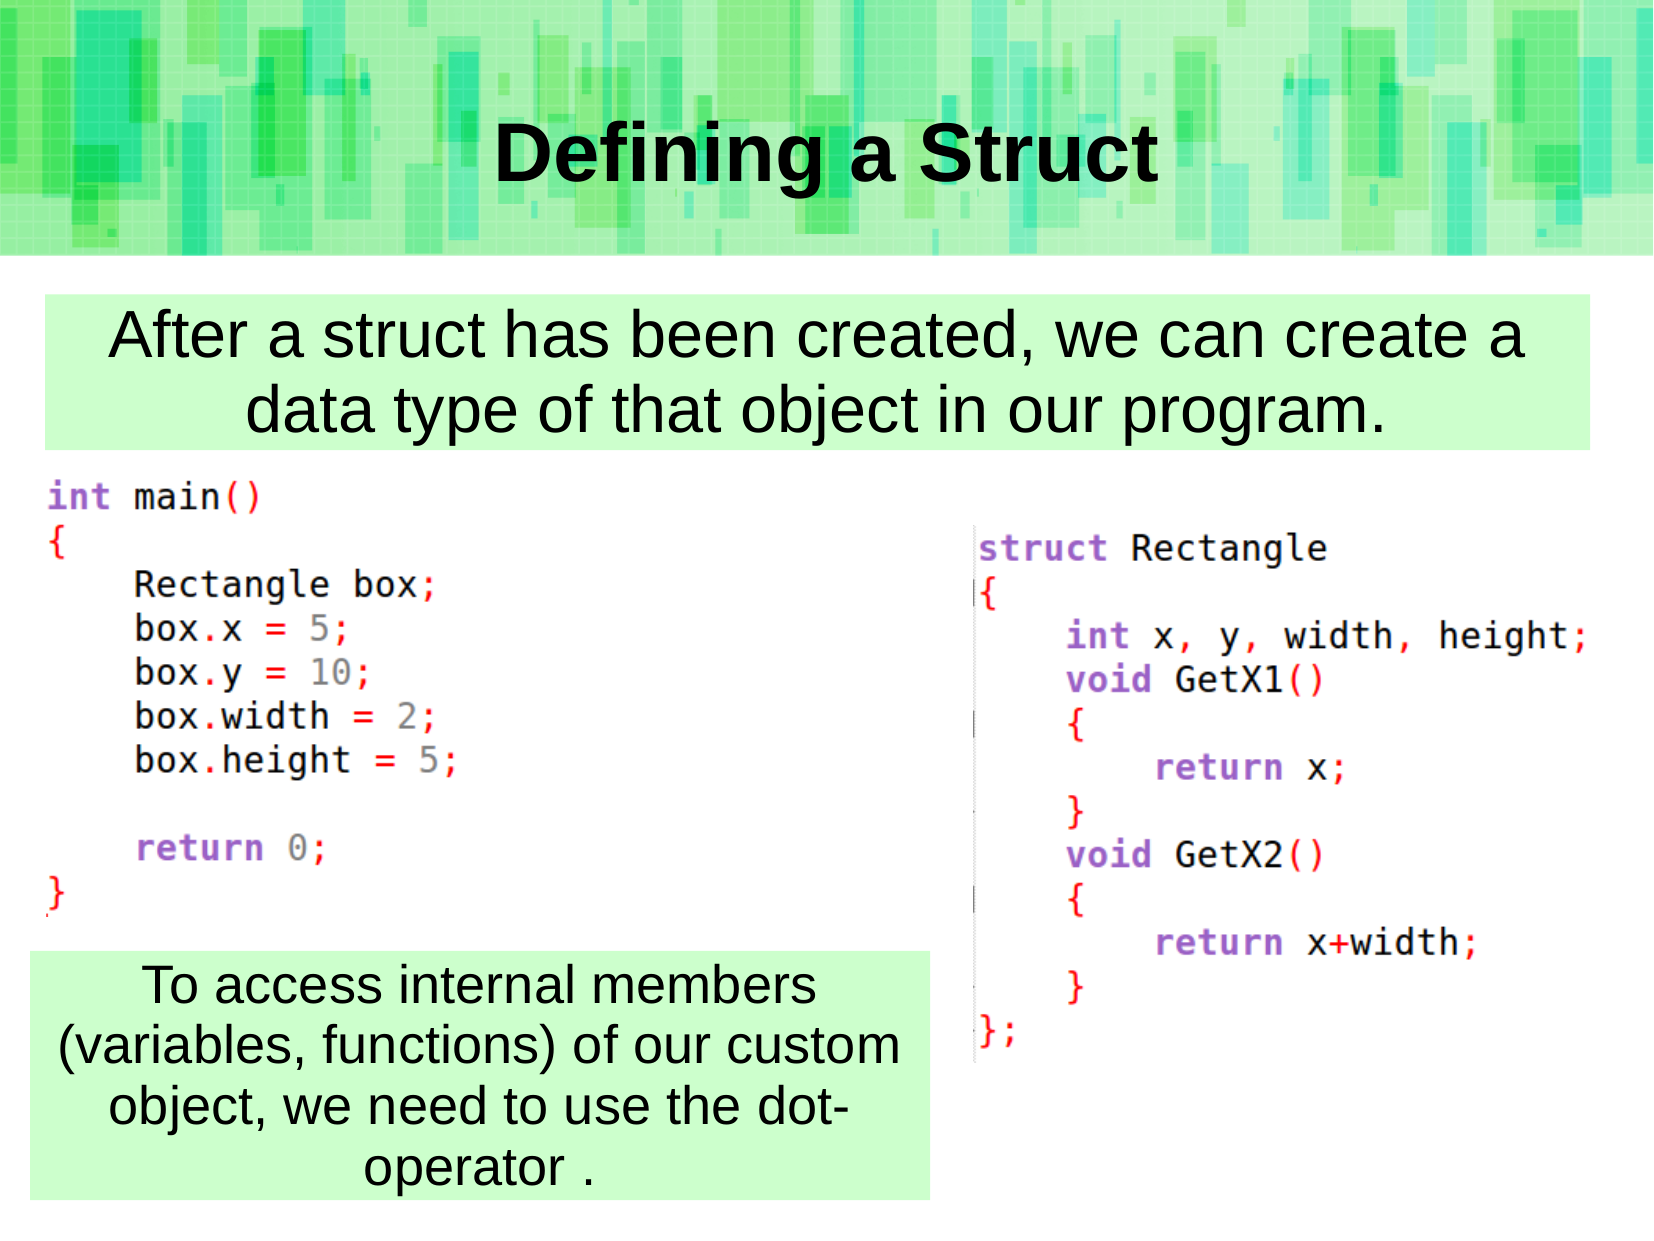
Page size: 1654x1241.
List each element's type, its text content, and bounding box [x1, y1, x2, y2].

picture [0, 0, 1654, 1241]
text_box To access internal members (variables, functions) of our custom object, we need to use the dot-operator . [30, 950, 931, 1201]
text_box After a struct has been created, we can create a data type of that object in our program. [45, 294, 1591, 451]
title Defining a Struct [82, 49, 1571, 257]
